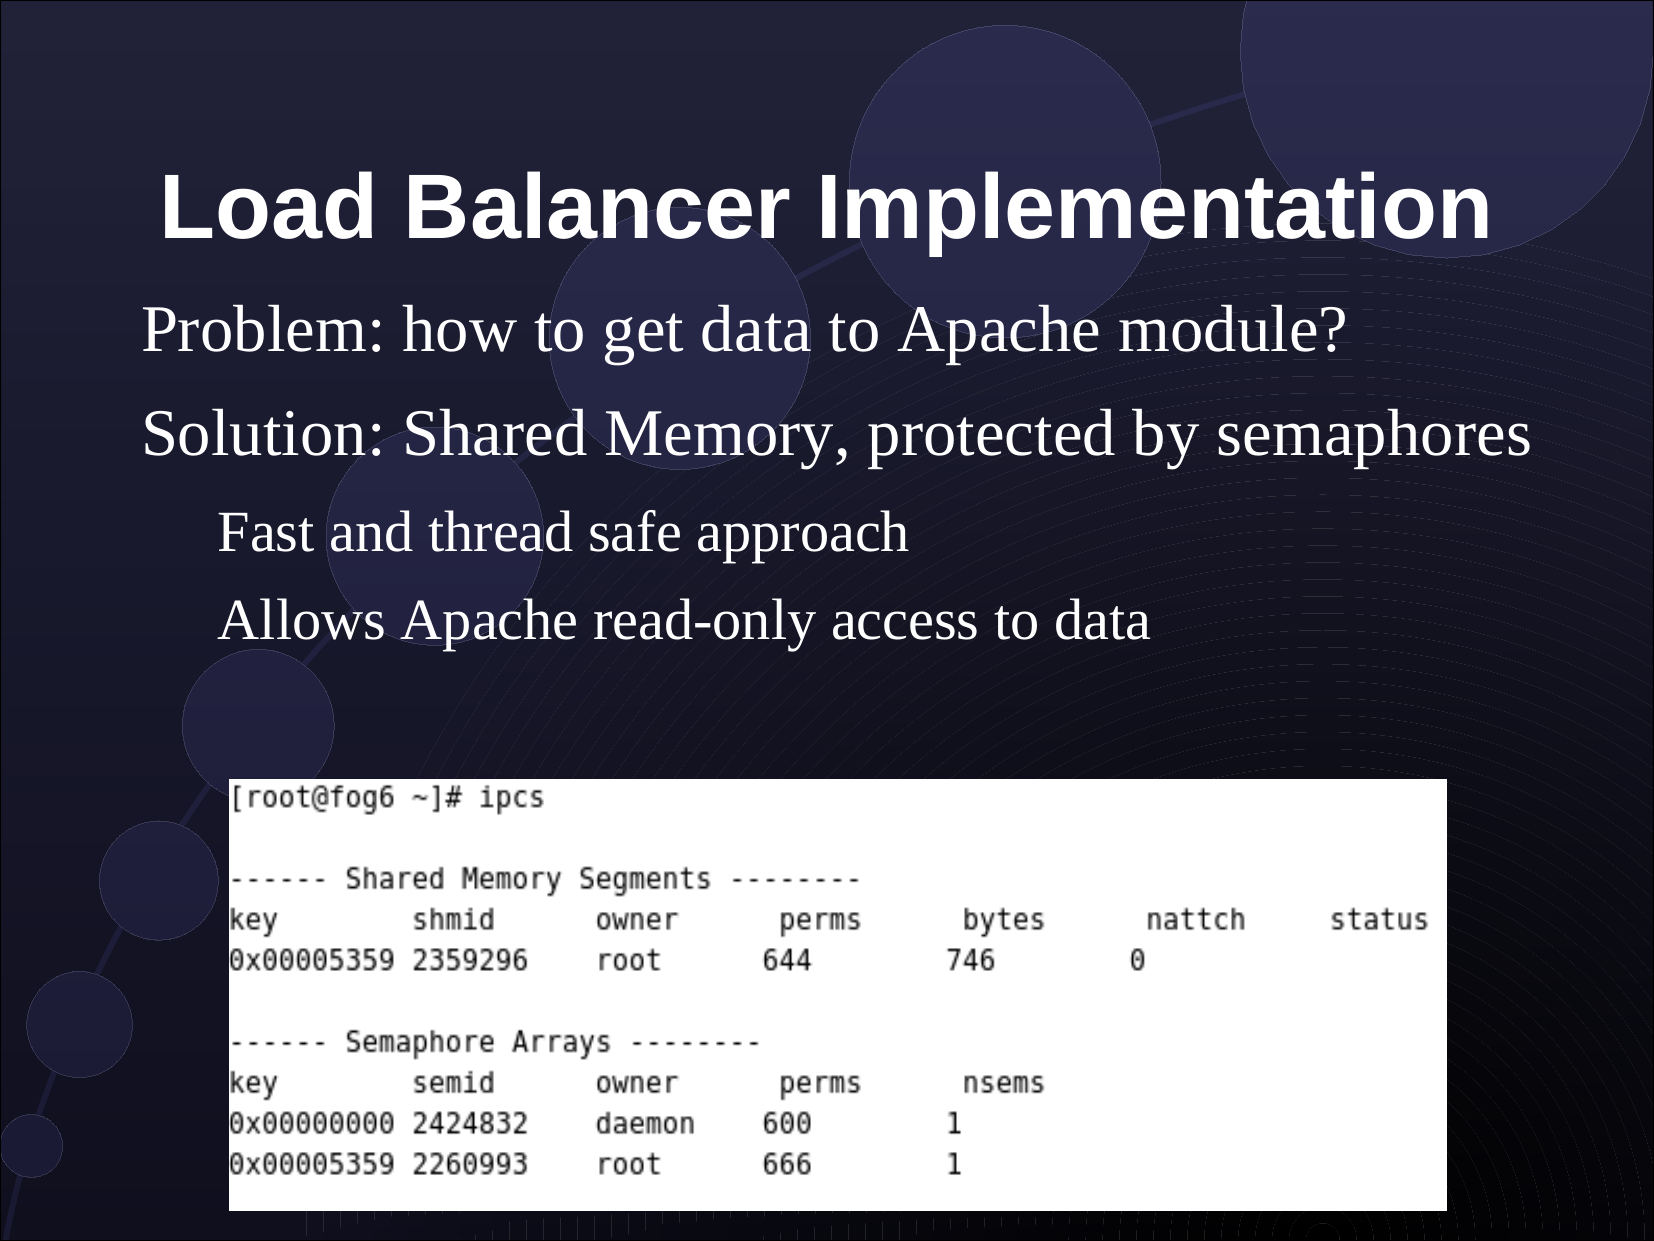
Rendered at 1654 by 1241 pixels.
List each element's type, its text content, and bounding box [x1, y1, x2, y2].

picture [229, 779, 1447, 1211]
list Problem: how to get data to Apache module? Solution: Shared Memory, protected by semaphores Fast and thread safe approach Allows Apache read-only access to data [123, 292, 1536, 1074]
title Load Balancer Implementation [121, 102, 1534, 311]
